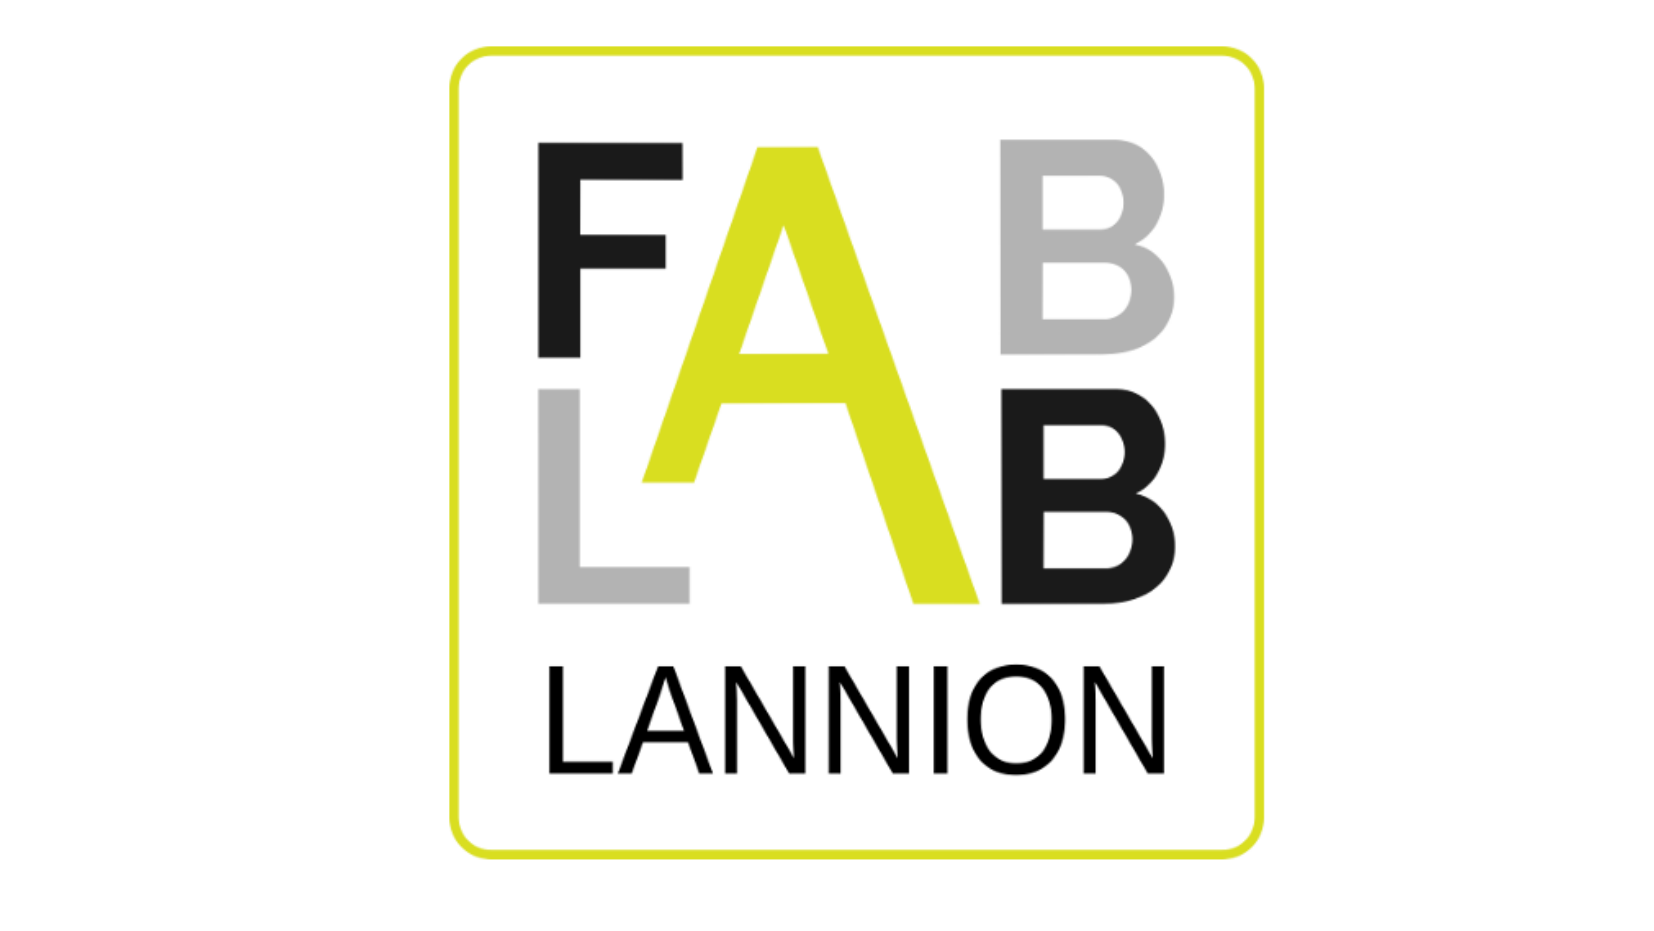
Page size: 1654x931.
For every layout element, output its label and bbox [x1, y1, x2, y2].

picture [448, 45, 1266, 863]
